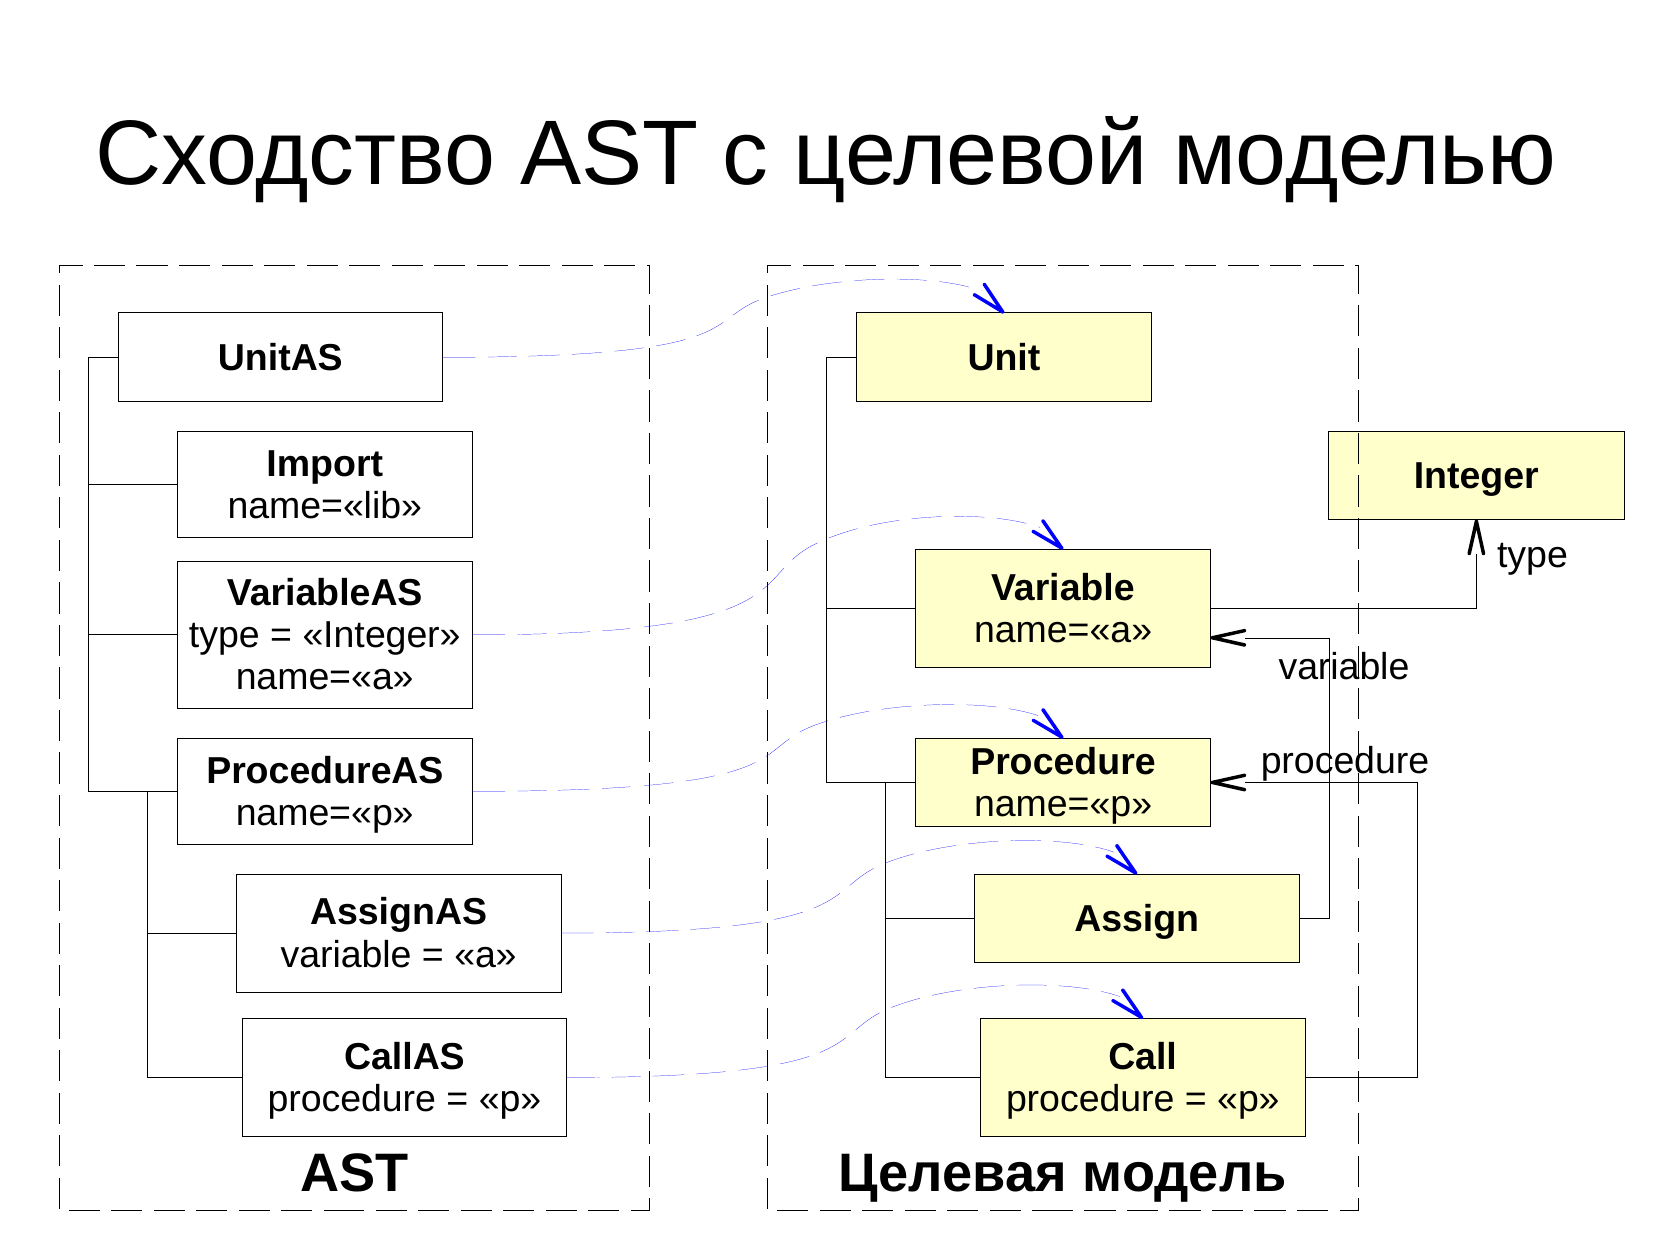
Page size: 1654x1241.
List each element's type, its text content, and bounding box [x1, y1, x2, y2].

text_box type [1482, 525, 1601, 583]
text_box Целевая модель [767, 265, 1359, 1211]
text_box Import name=«lib» [177, 431, 473, 538]
text_box UnitAS [118, 312, 443, 402]
text_box Integer [1359, 431, 1625, 520]
text_box procedure [1359, 732, 1453, 790]
title Сходство AST с целевой моделью [82, 49, 1571, 257]
text_box ProcedureAS name=«p» [177, 738, 473, 845]
text_box AST [59, 265, 650, 1211]
text_box CallAS procedure = «p» [242, 1018, 567, 1137]
text_box VariableAS type = «Integer» name=«a» [177, 561, 473, 709]
text_box variable [1359, 637, 1471, 695]
text_box AssignAS variable = «a» [236, 874, 562, 993]
